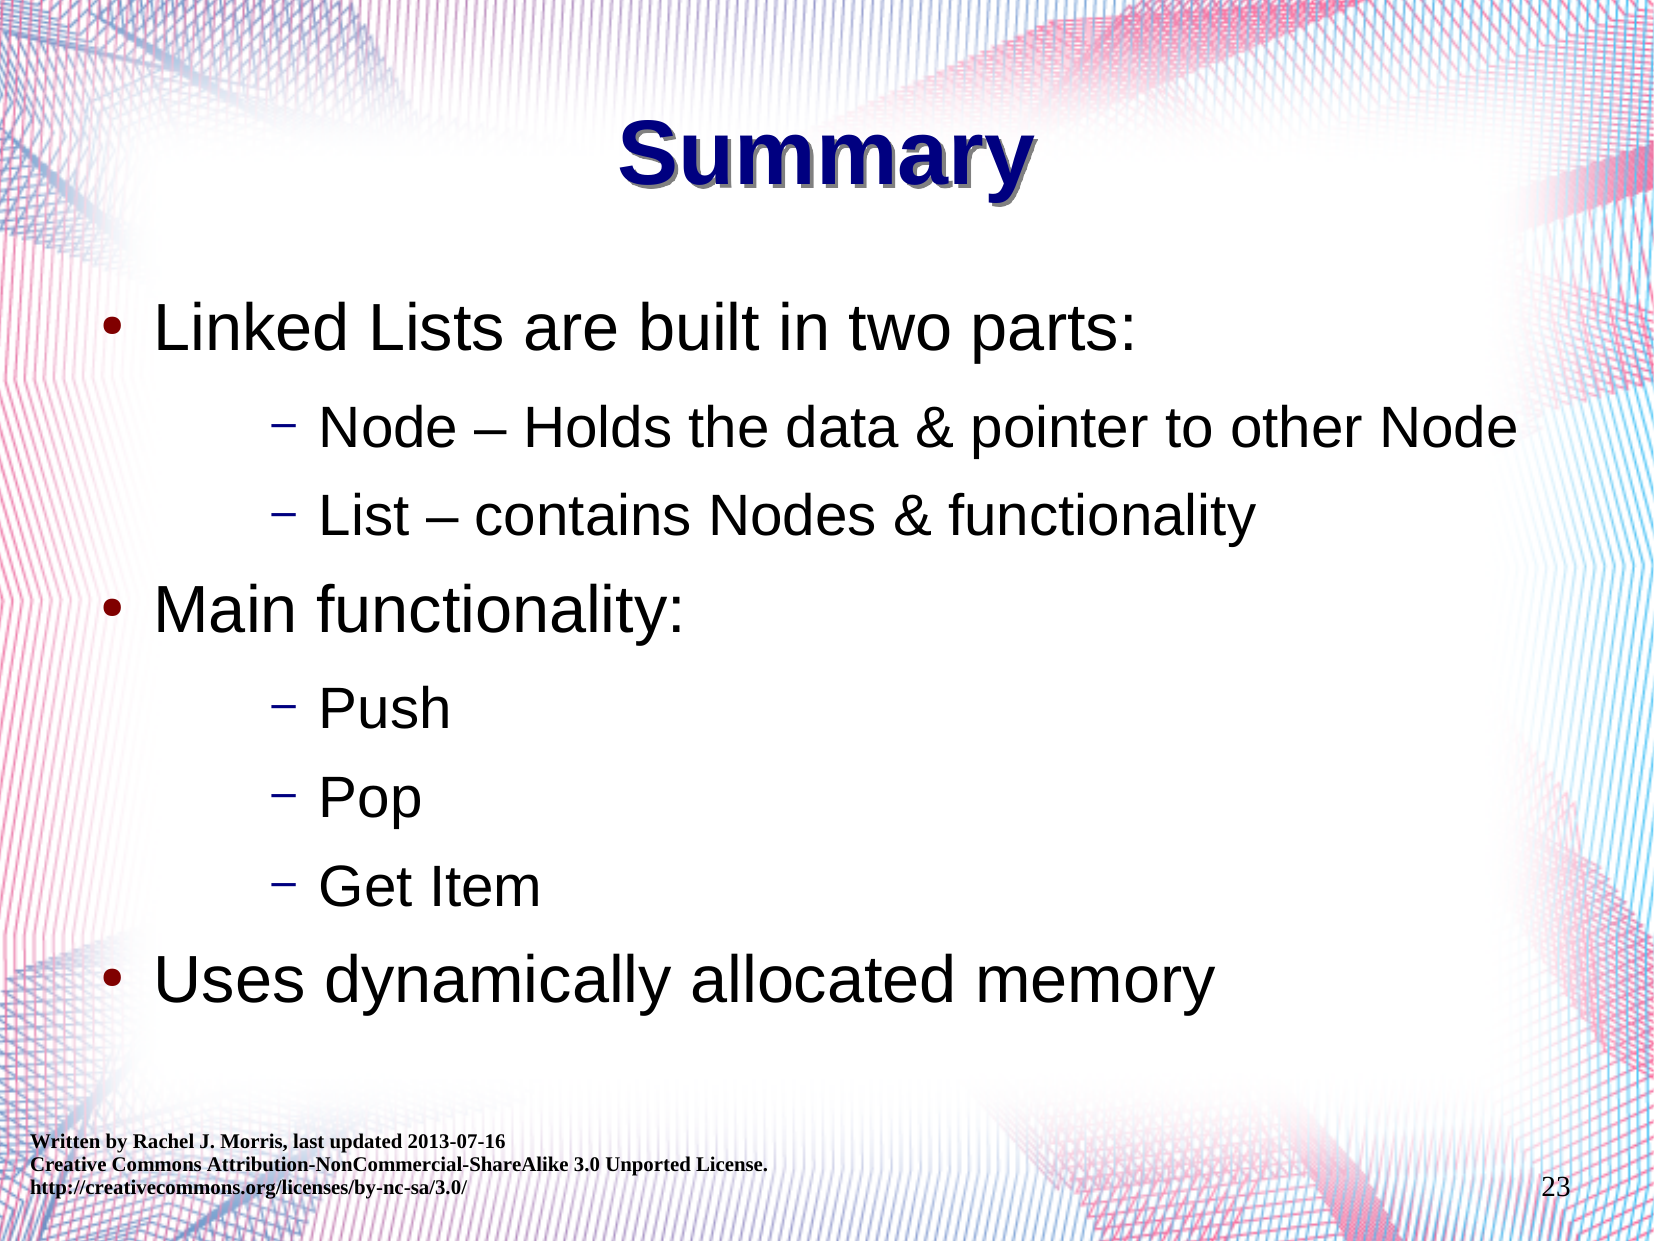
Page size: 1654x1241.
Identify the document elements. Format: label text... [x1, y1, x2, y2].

list Linked Lists are built in two parts: Node – Holds the data & pointer to other Node List – contains Nodes & functionality Main functionality: Push Pop Get Item Uses dynamically allocated memory [82, 290, 1571, 1017]
title Summary [82, 49, 1571, 257]
picture [0, 0, 1654, 1241]
